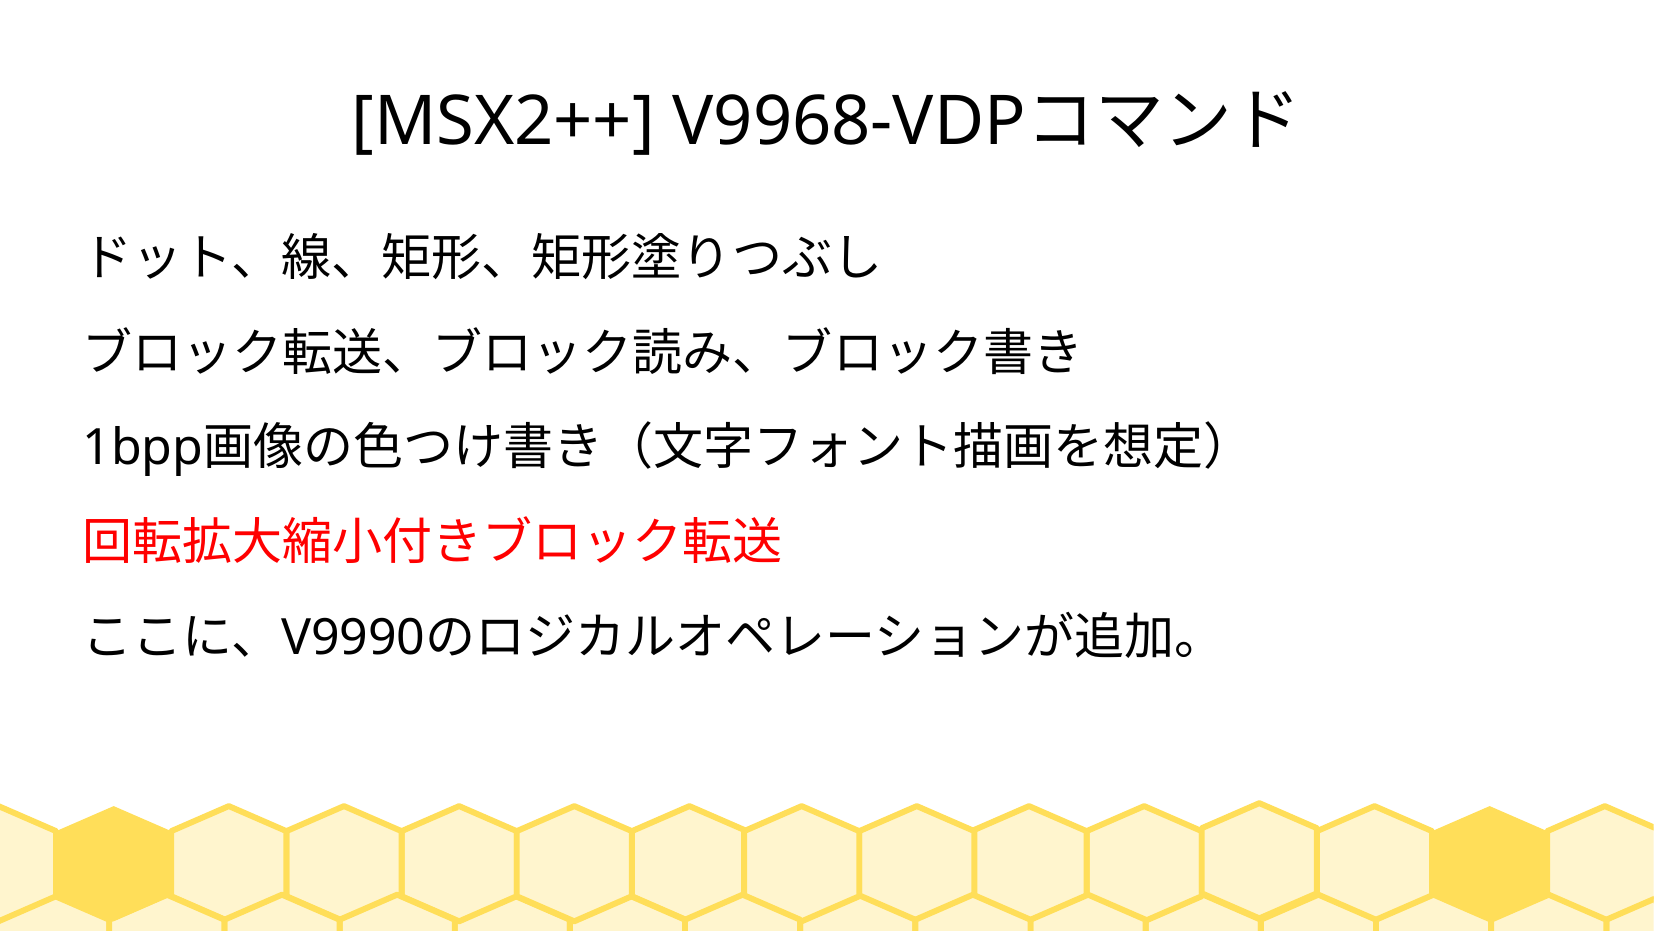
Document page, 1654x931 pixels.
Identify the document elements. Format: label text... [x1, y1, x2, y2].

list ドット、線、矩形、矩形塗りつぶし ブロック転送、ブロック読み、ブロック書き 1bpp画像の色つけ書き（文字フォント描画を想定） 回転拡大縮小付きブロック転送 ここに、V9990のロジカルオペレーションが追加。 [82, 217, 1571, 758]
title [MSX2++] V9968-VDPコマンド [82, 37, 1571, 193]
